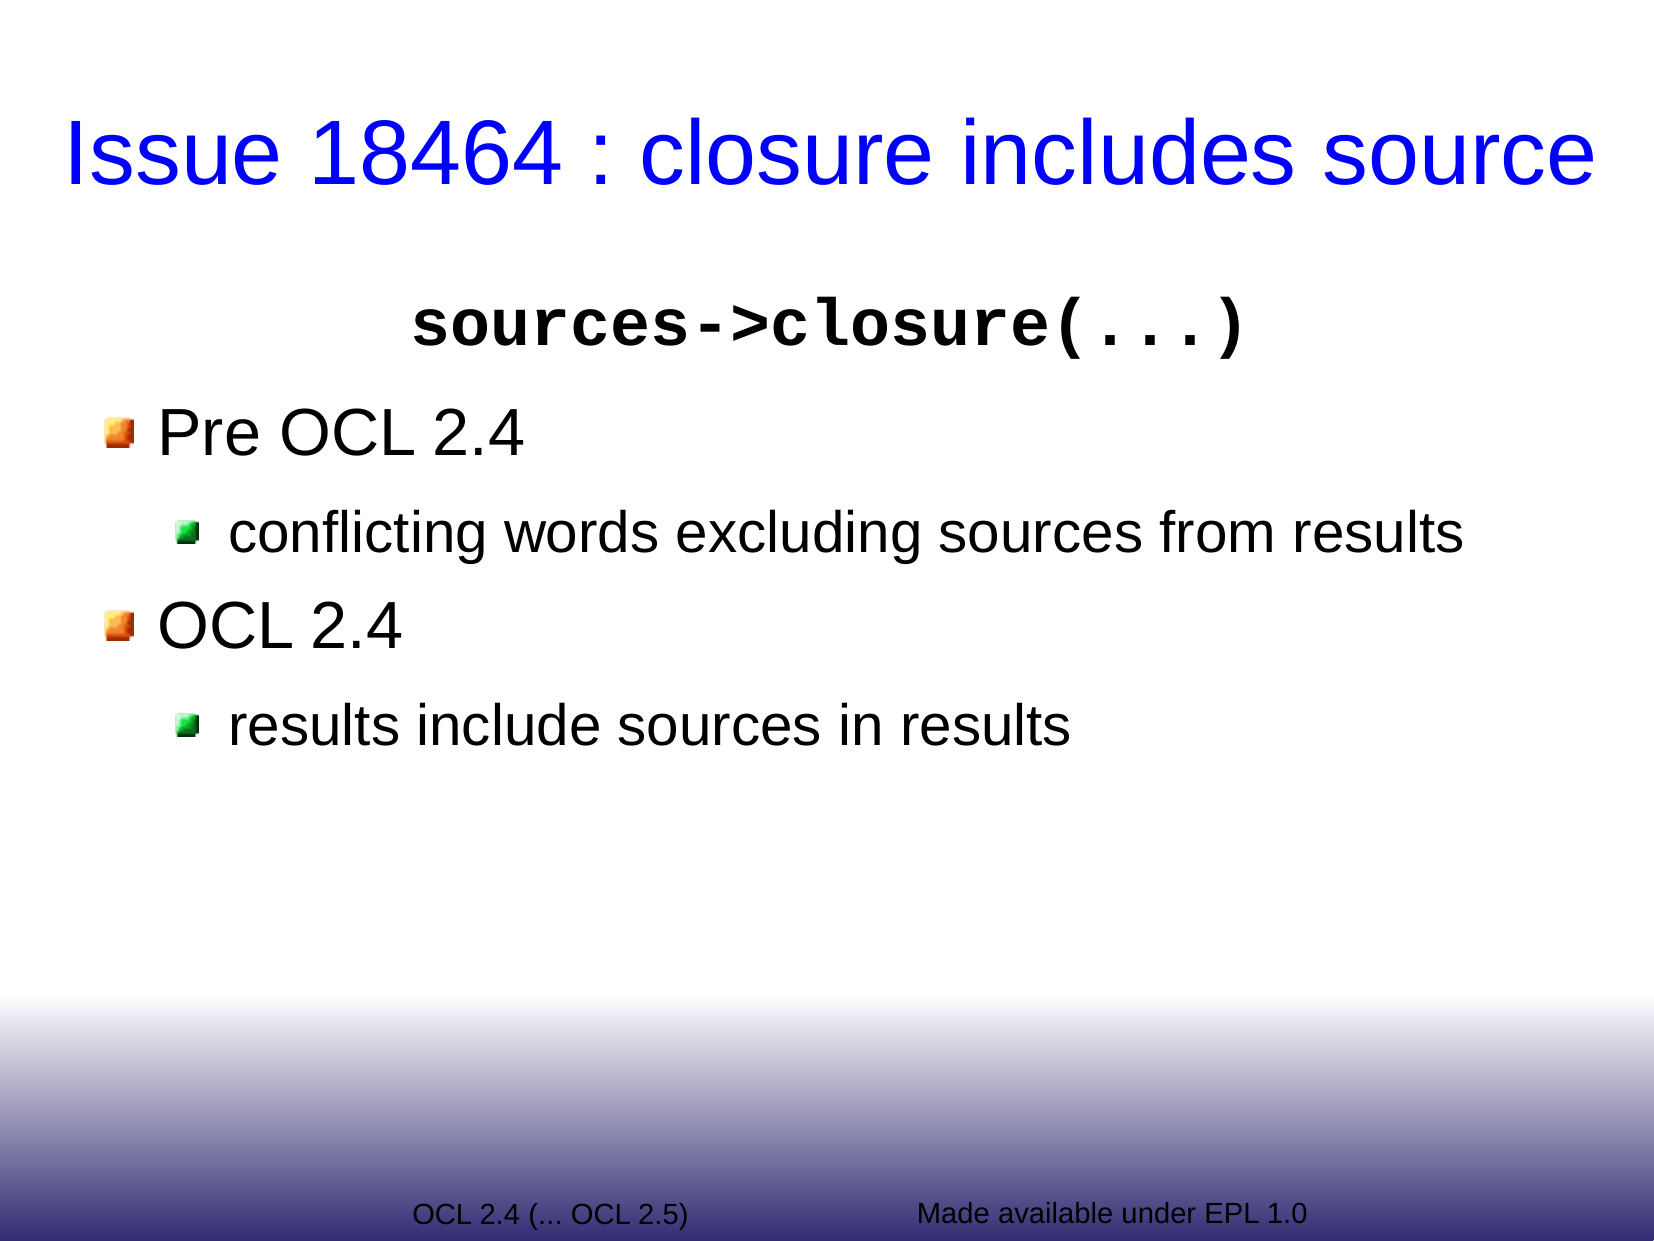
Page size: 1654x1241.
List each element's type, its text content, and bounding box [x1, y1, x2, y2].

title Issue 18464 : closure includes source [9, 49, 1654, 257]
list sources->closure(...) Pre OCL 2.4 conflicting words excluding sources from results OCL 2.4 results include sources in results [86, 290, 1575, 1109]
